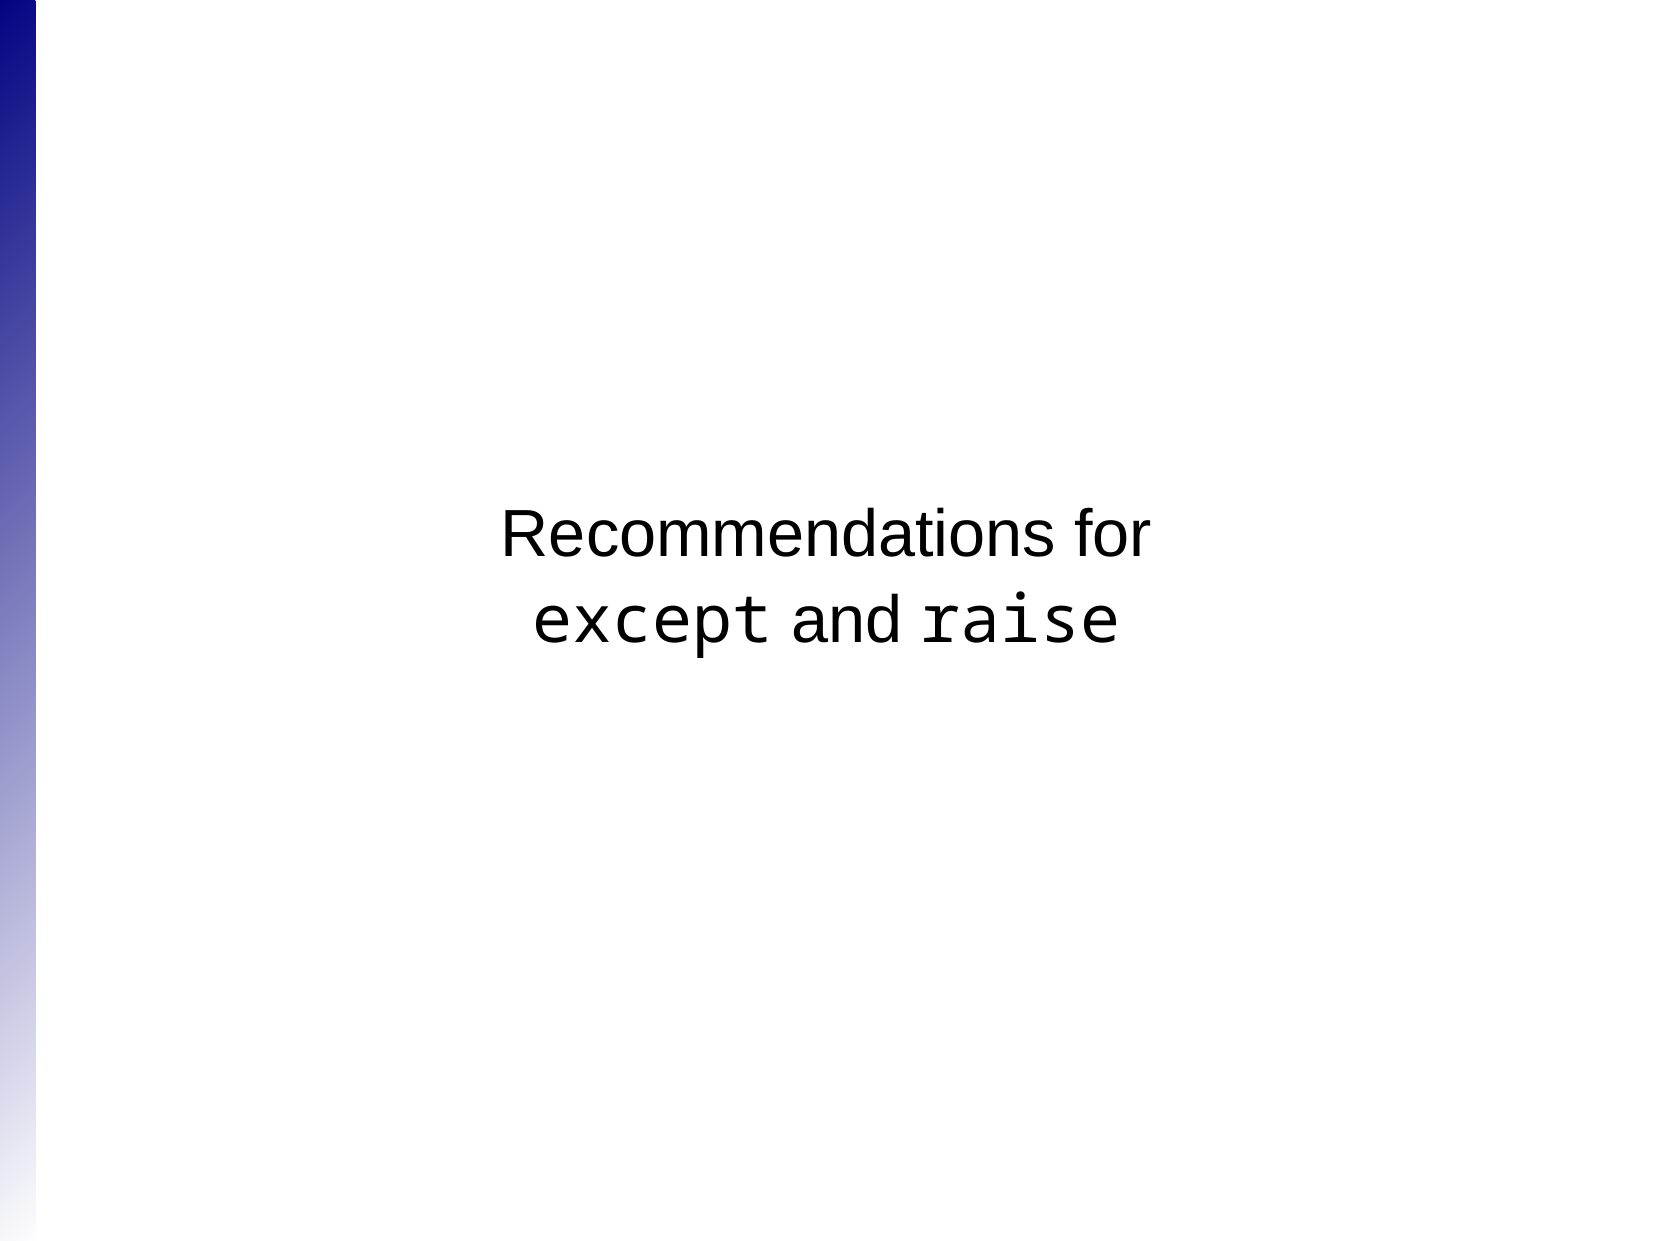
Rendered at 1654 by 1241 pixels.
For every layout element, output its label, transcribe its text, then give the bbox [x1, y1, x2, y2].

subtitle Recommendations for except and raise [82, 49, 1571, 1109]
